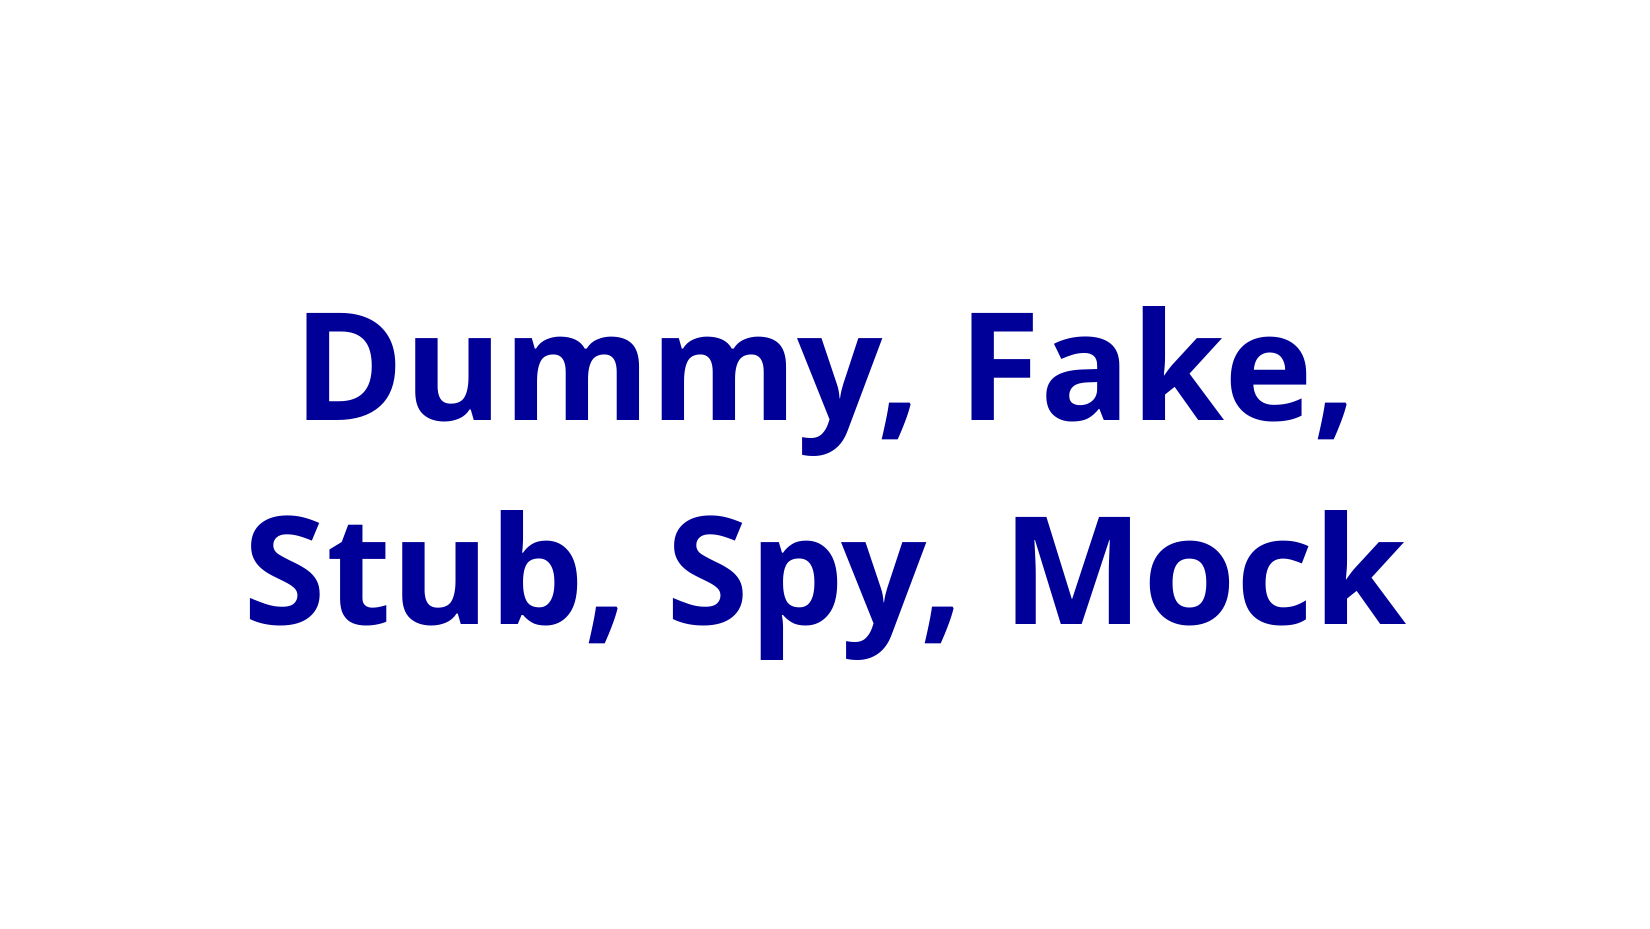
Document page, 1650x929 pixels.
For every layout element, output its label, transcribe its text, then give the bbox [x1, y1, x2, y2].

subtitle Dummy, Fake, Stub, Spy, Mock [0, 0, 1650, 929]
